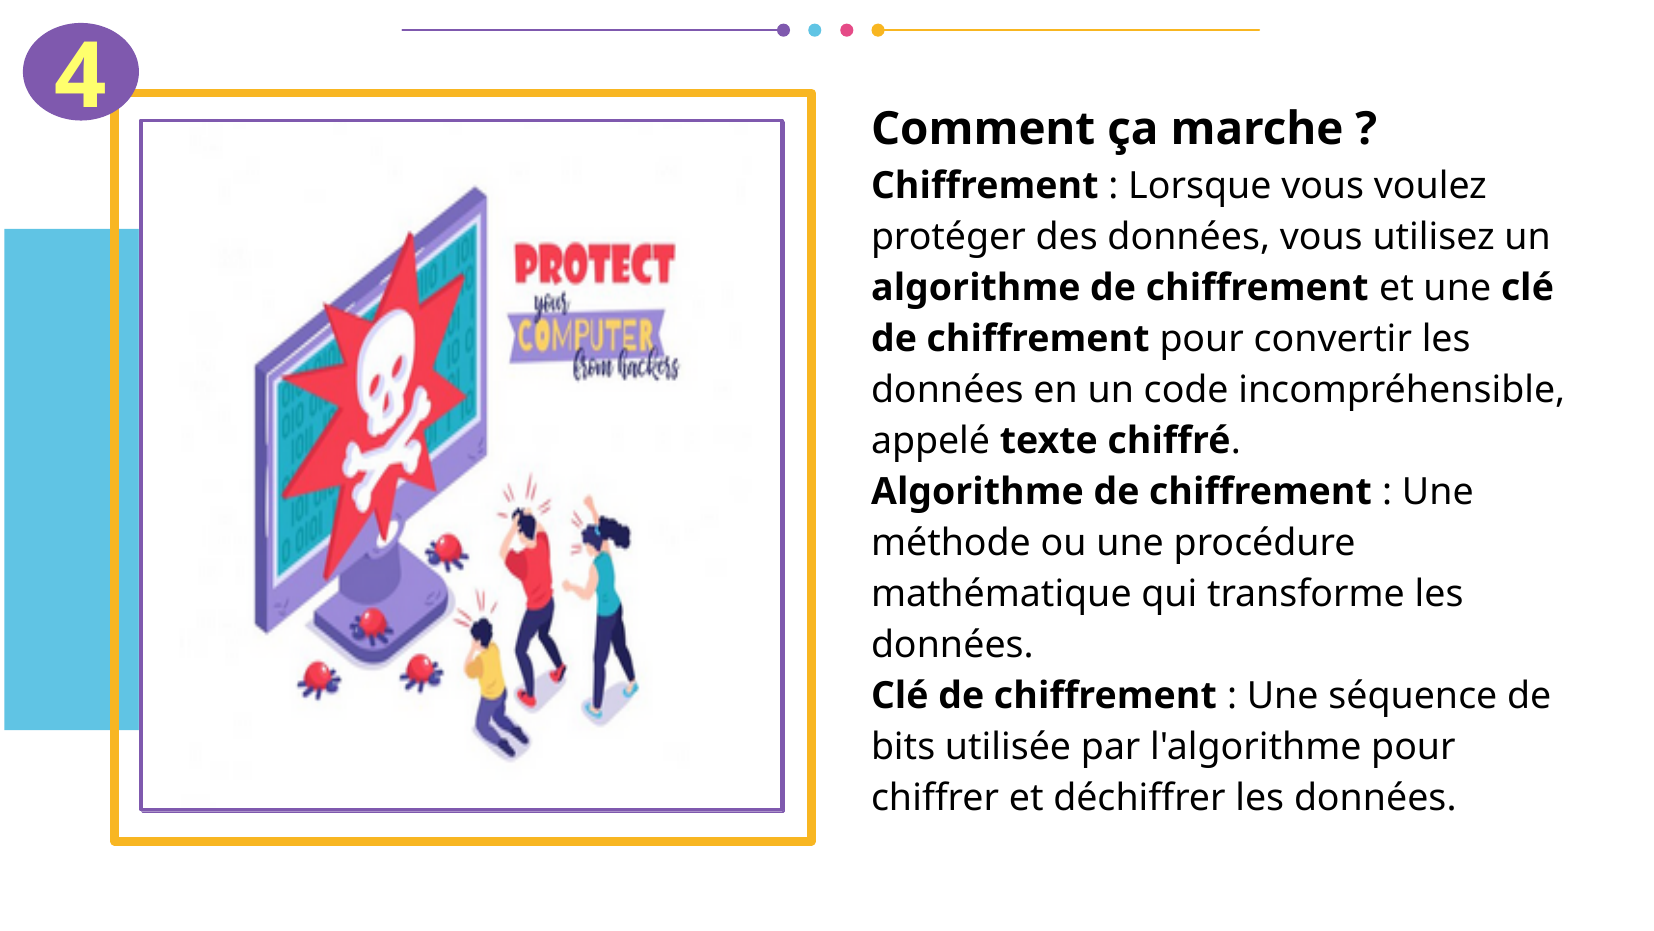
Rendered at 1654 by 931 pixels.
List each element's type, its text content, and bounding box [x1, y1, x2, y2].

text_box [143, 122, 780, 808]
text_box 4 [22, 22, 139, 121]
text_box Comment ça marche ?Chiffrement : Lorsque vous voulez protéger des données, vous utilisez un algorithme de chiffrement et une clé de chiffrement pour convertir les données en un code incompréhensible, appelé texte chiffré. Algorithme de chiffrement : Une méthode ou une procédure mathématique qui transforme les données. Clé de chiffrement : Une séquence de bits utilisée par l'algorithme pour chiffrer et déchiffrer les données. [856, 88, 1595, 857]
